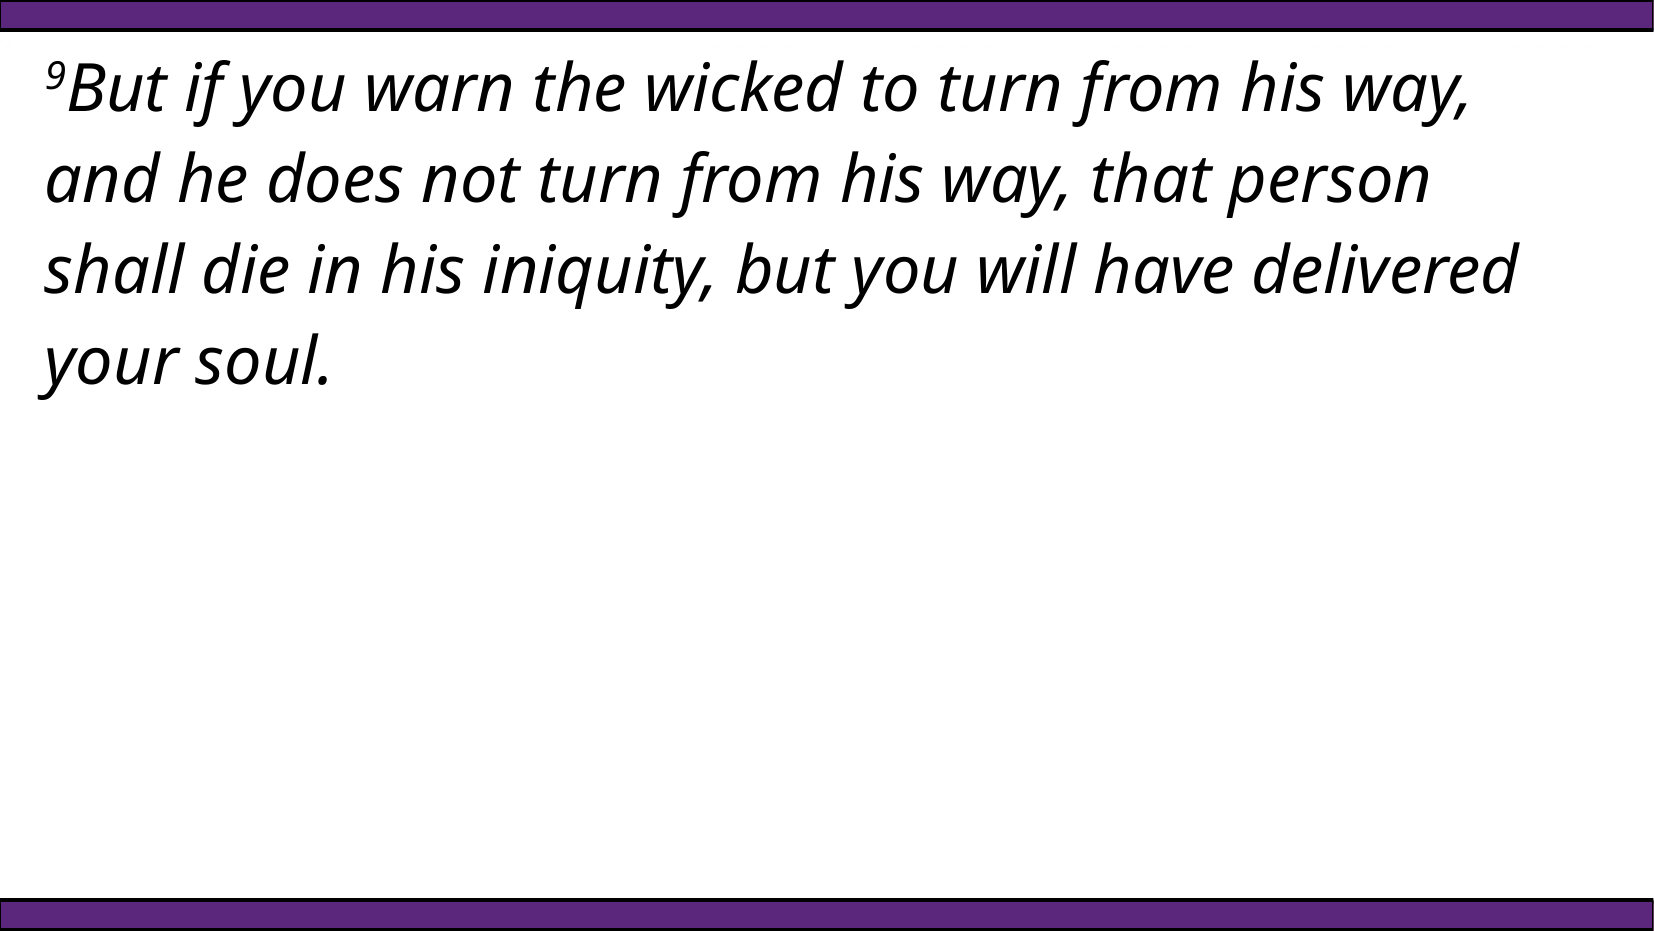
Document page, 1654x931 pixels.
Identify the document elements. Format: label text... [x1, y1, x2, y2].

picture [0, 31, 1654, 900]
text_box 9But if you warn the wicked to turn from his way, and he does not turn from his way, that person shall die in his iniquity, but you will have delivered your soul. [30, 33, 1591, 403]
text_box [0, 900, 1654, 931]
text_box [0, 0, 1654, 31]
